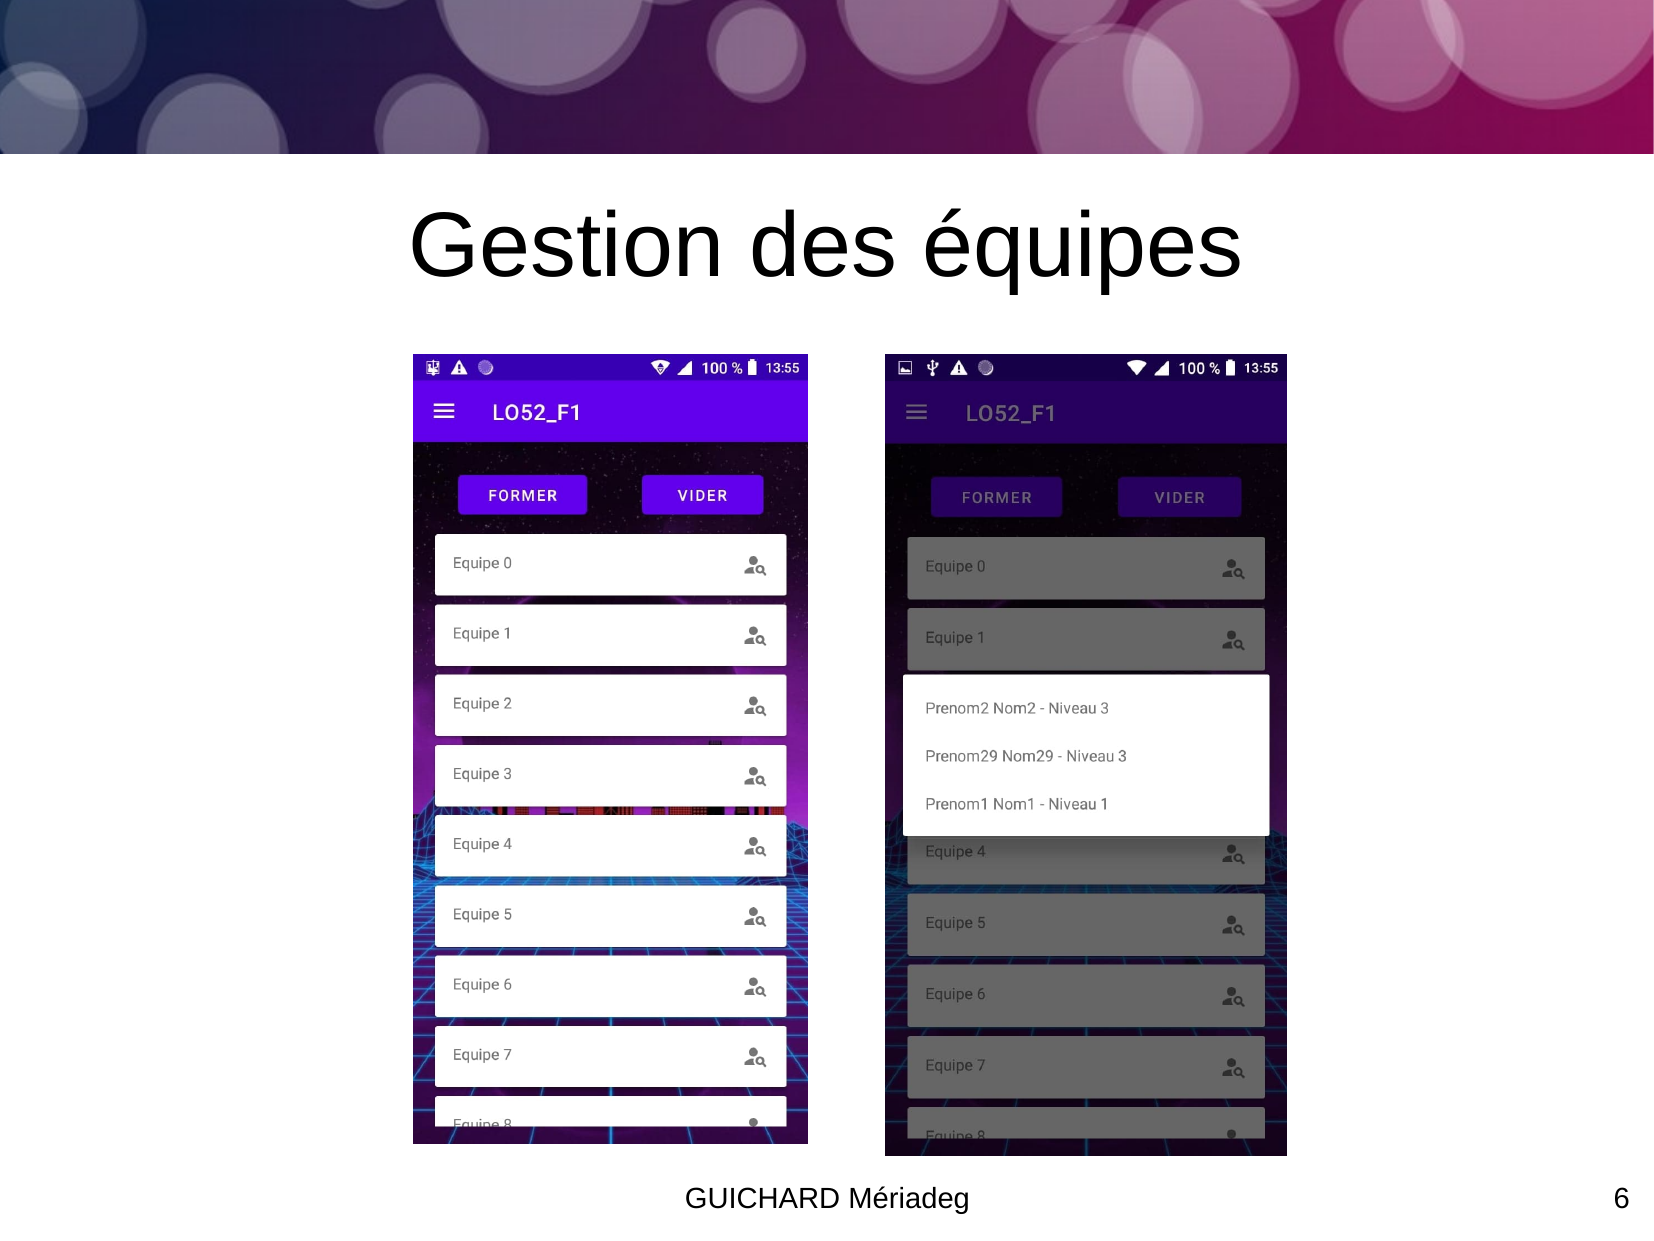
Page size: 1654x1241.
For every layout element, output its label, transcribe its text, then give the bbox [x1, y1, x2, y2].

picture [885, 354, 1287, 1156]
picture [0, 0, 1654, 154]
title Gestion des équipes [82, 159, 1571, 331]
picture [413, 354, 808, 1144]
